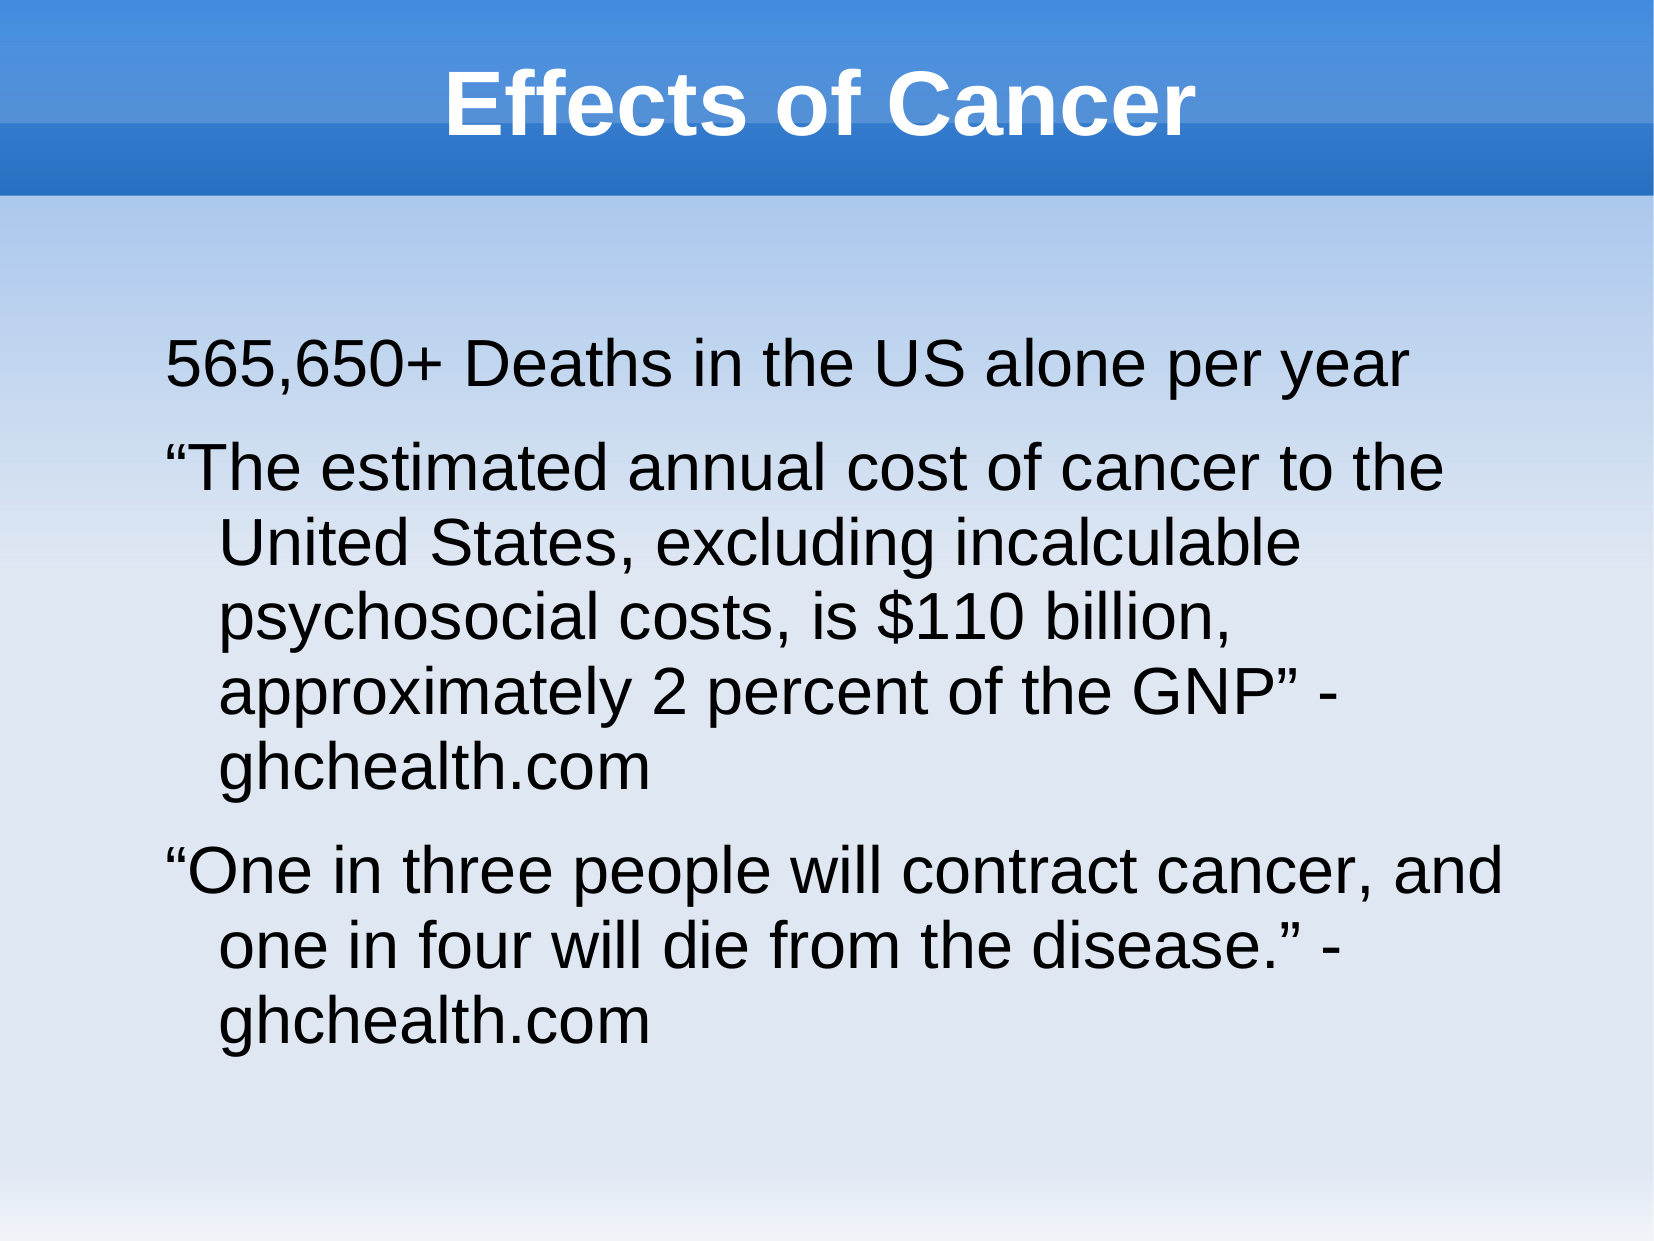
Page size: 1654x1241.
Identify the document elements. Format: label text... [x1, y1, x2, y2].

list 565,650+ Deaths in the US alone per year “The estimated annual cost of cancer to the United States, excluding incalculable psychosocial costs, is $110 billion, approximately 2 percent of the GNP” -ghchealth.com “One in three people will contract cancer, and one in four will die from the disease.” -ghchealth.com [147, 325, 1506, 1133]
picture [0, 0, 1654, 1241]
title Effects of Cancer [76, 0, 1565, 208]
